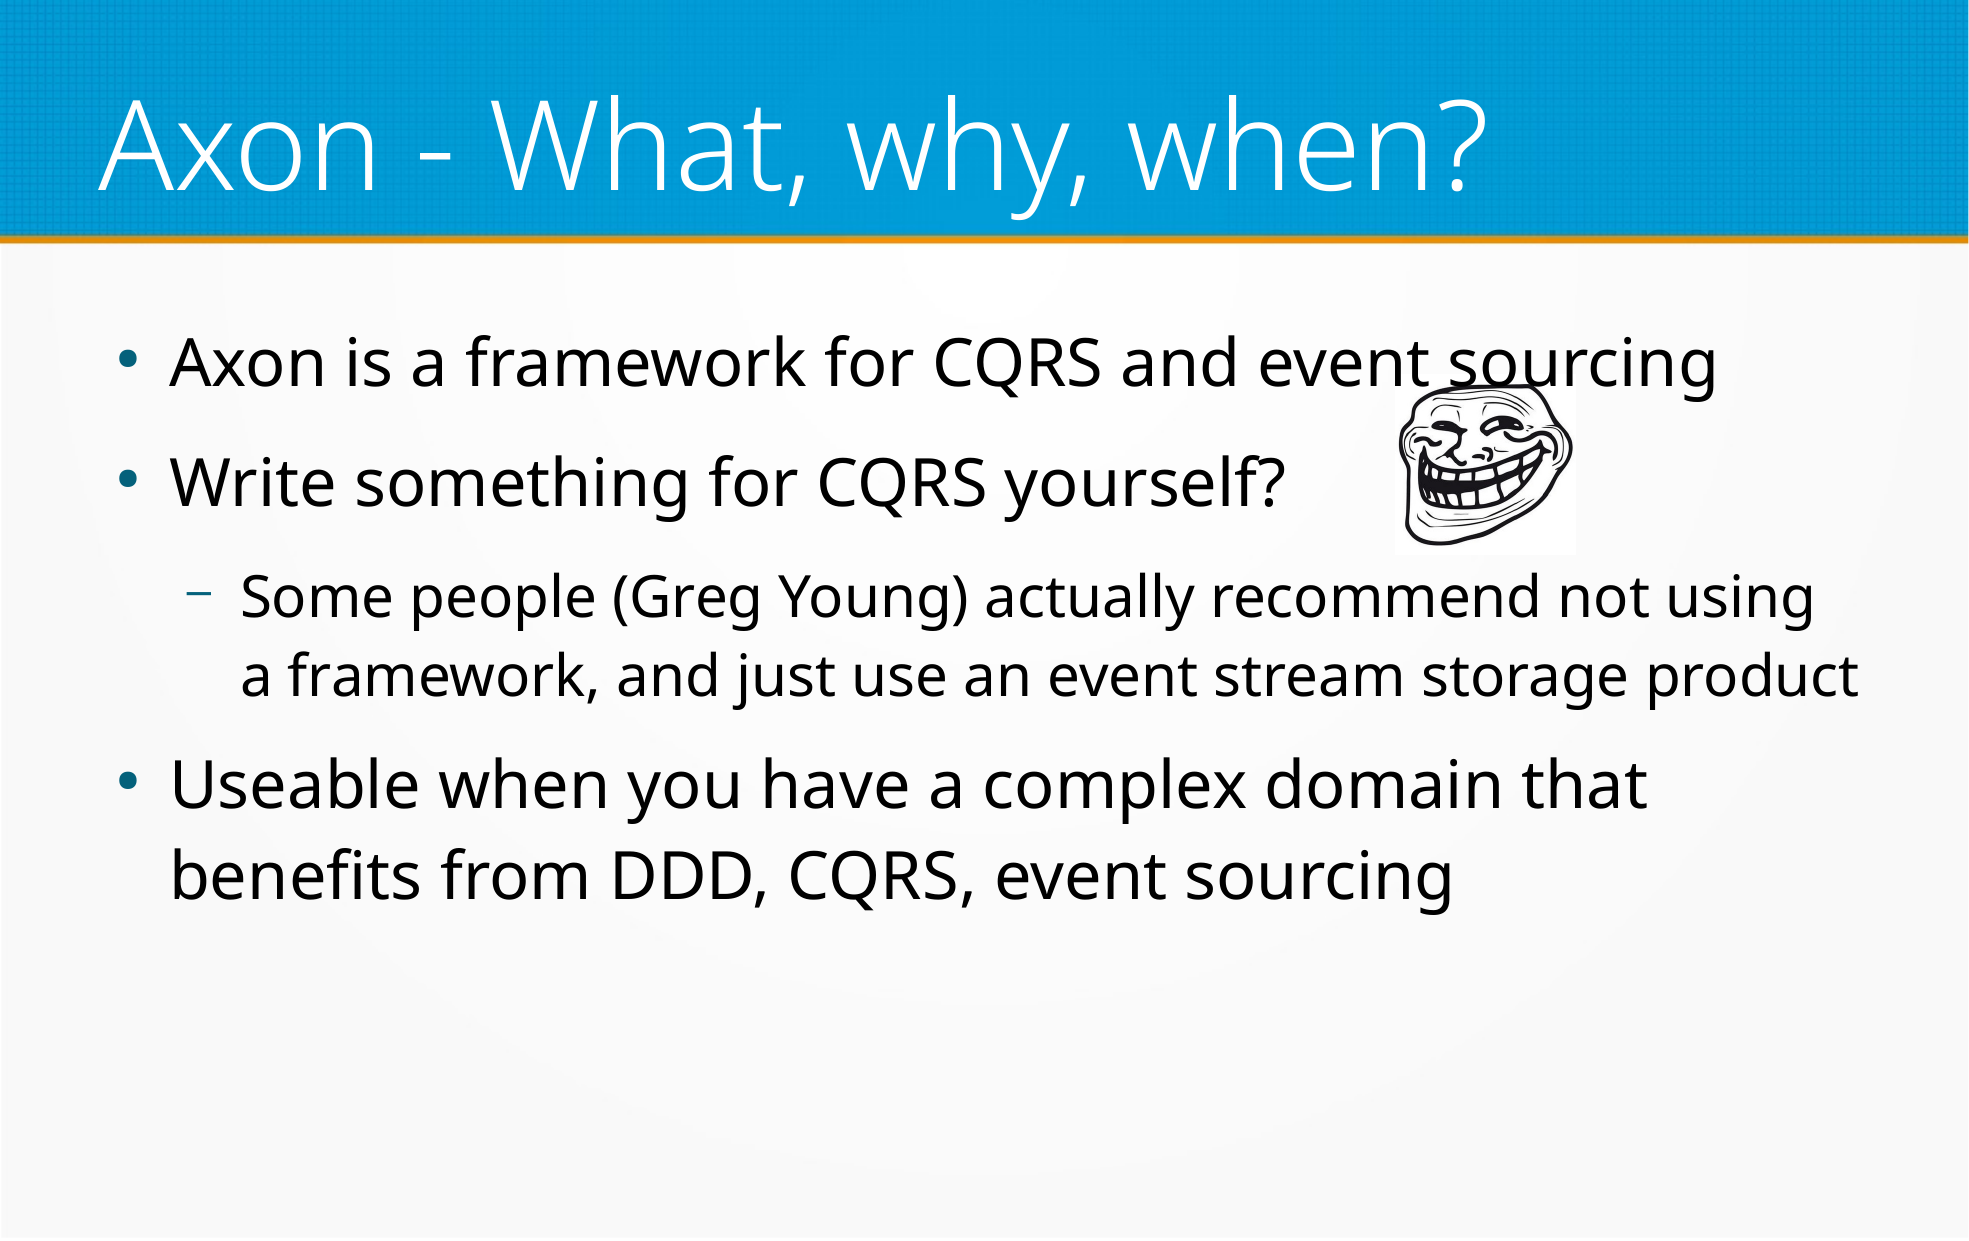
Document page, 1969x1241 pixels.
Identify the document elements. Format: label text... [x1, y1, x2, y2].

list Axon is a framework for CQRS and event sourcing Write something for CQRS yourself? Some people (Greg Young) actually recommend not using a framework, and just use an event stream storage product Useable when you have a complex domain that benefits from DDD, CQRS, event sourcing [98, 315, 1861, 1081]
picture [0, 233, 1969, 1241]
title Axon - What, why, when? [98, 19, 1870, 227]
